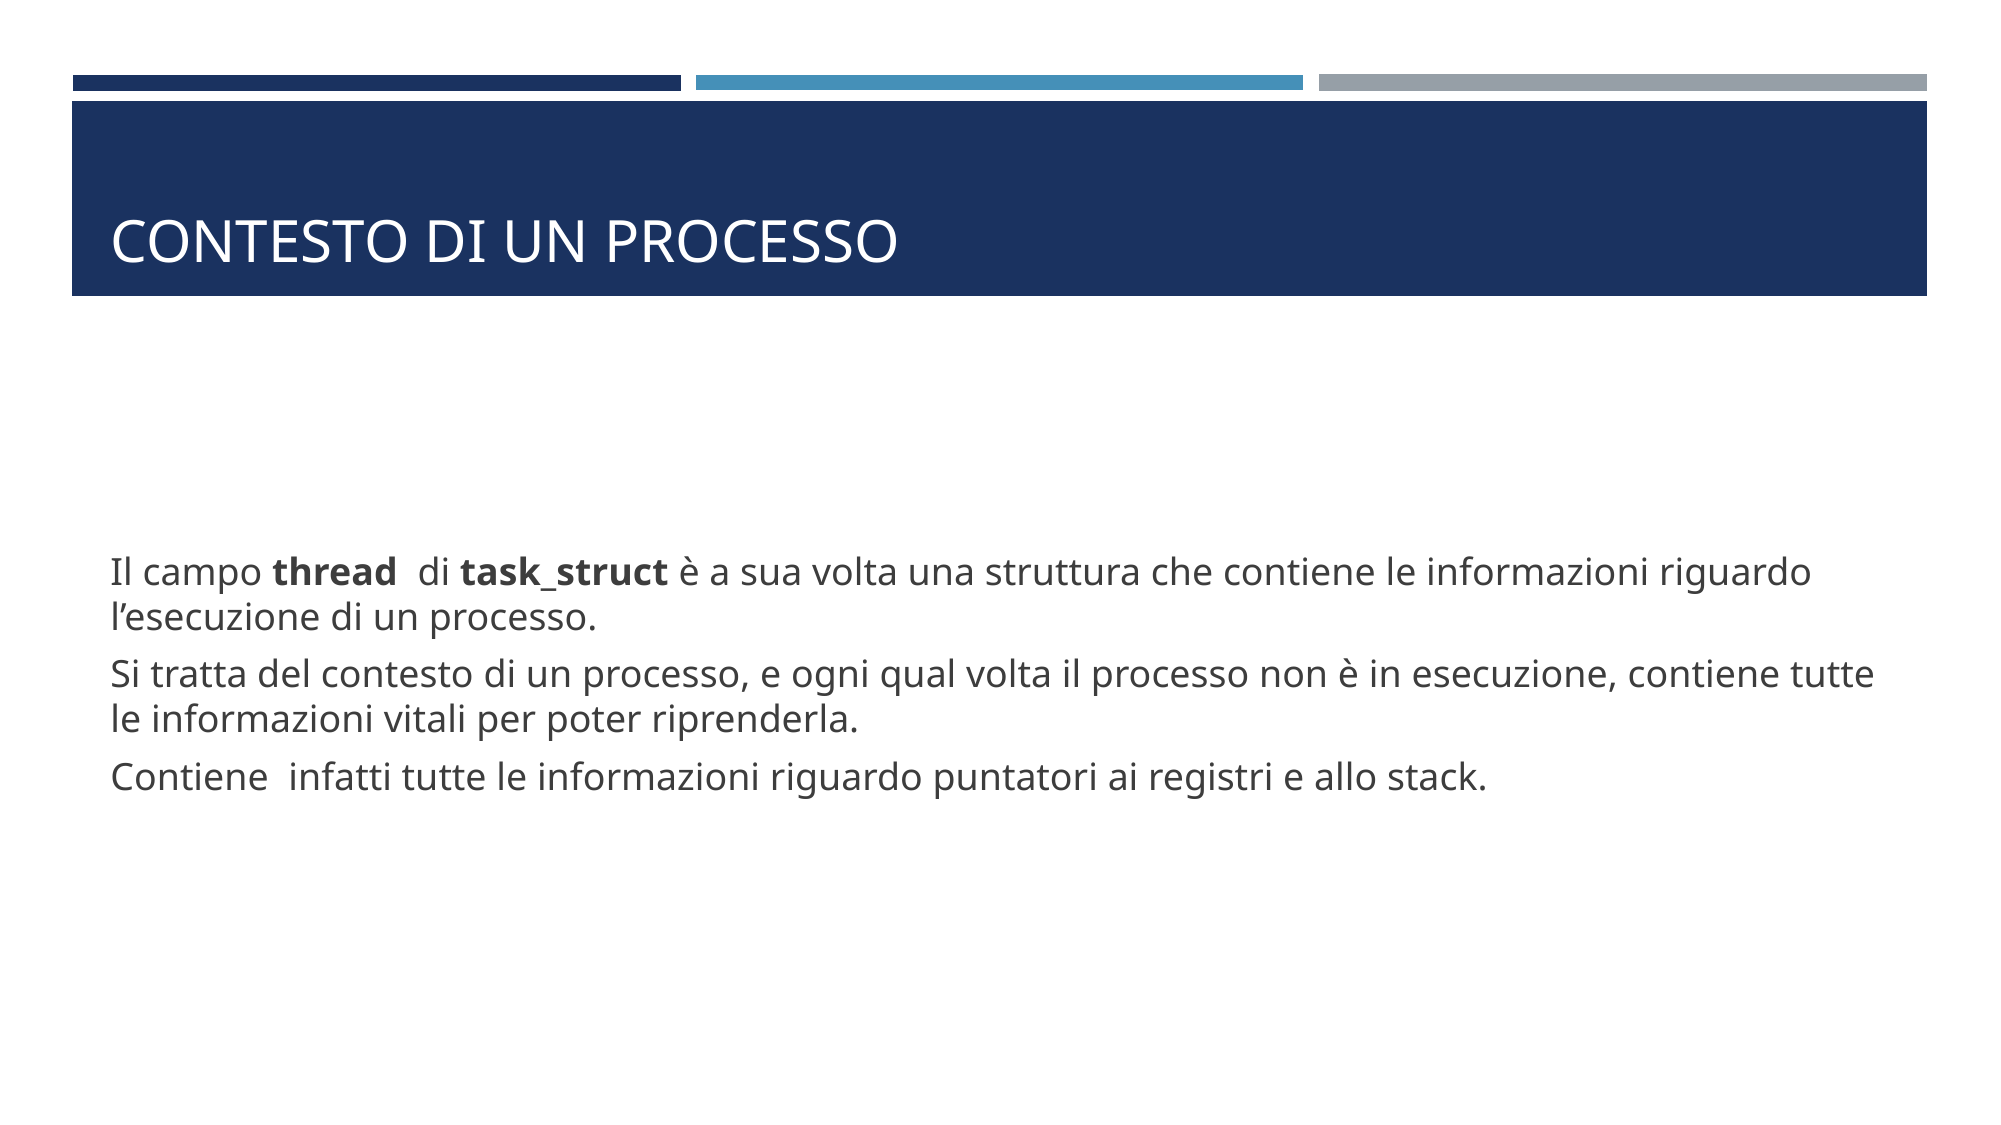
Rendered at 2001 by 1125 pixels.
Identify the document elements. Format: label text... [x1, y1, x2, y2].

title CONTEsto di un processo [95, 115, 1905, 282]
list Il campo thread di task_struct è a sua volta una struttura che contiene le informazioni riguardo l’esecuzione di un processo. Si tratta del contesto di un processo, e ogni qual volta il processo non è in esecuzione, contiene tutte le informazioni vitali per poter riprenderla. Contiene infatti tutte le informazioni riguardo puntatori ai registri e allo stack. [95, 444, 1905, 902]
